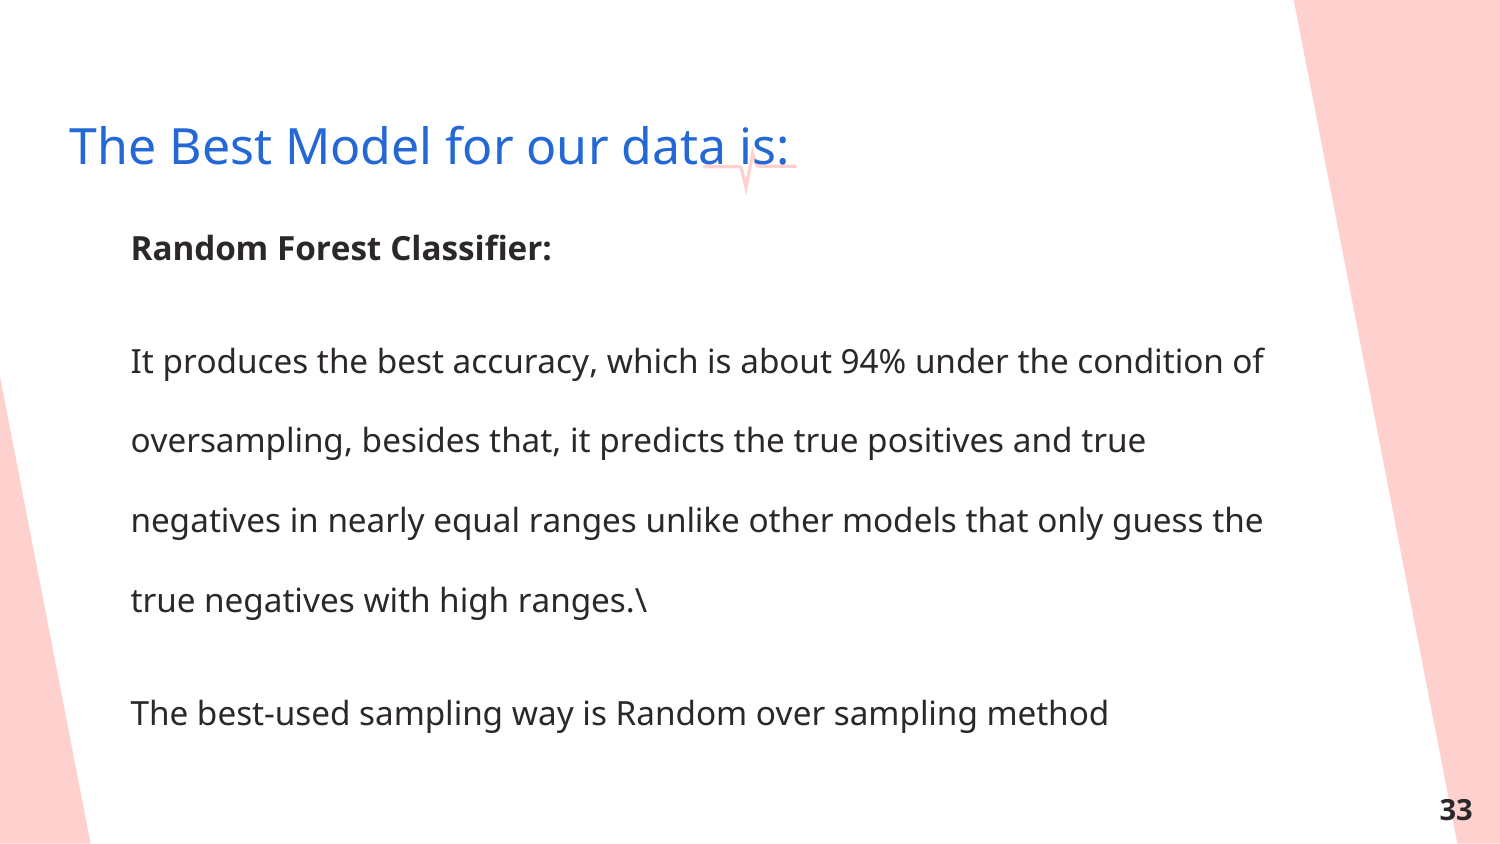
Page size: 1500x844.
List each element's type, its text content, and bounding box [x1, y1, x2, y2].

text_box 33 [1424, 783, 1489, 830]
text_box Random Forest Classifier: It produces the best accuracy, which is about 94% under the condition of oversampling, besides that, it predicts the true positives and true negatives in nearly equal ranges unlike other models that only guess the true negatives with high ranges.\ The best-used sampling way is Random over sampling method [115, 211, 1296, 793]
title The Best Model for our data is: [54, 99, 1500, 168]
